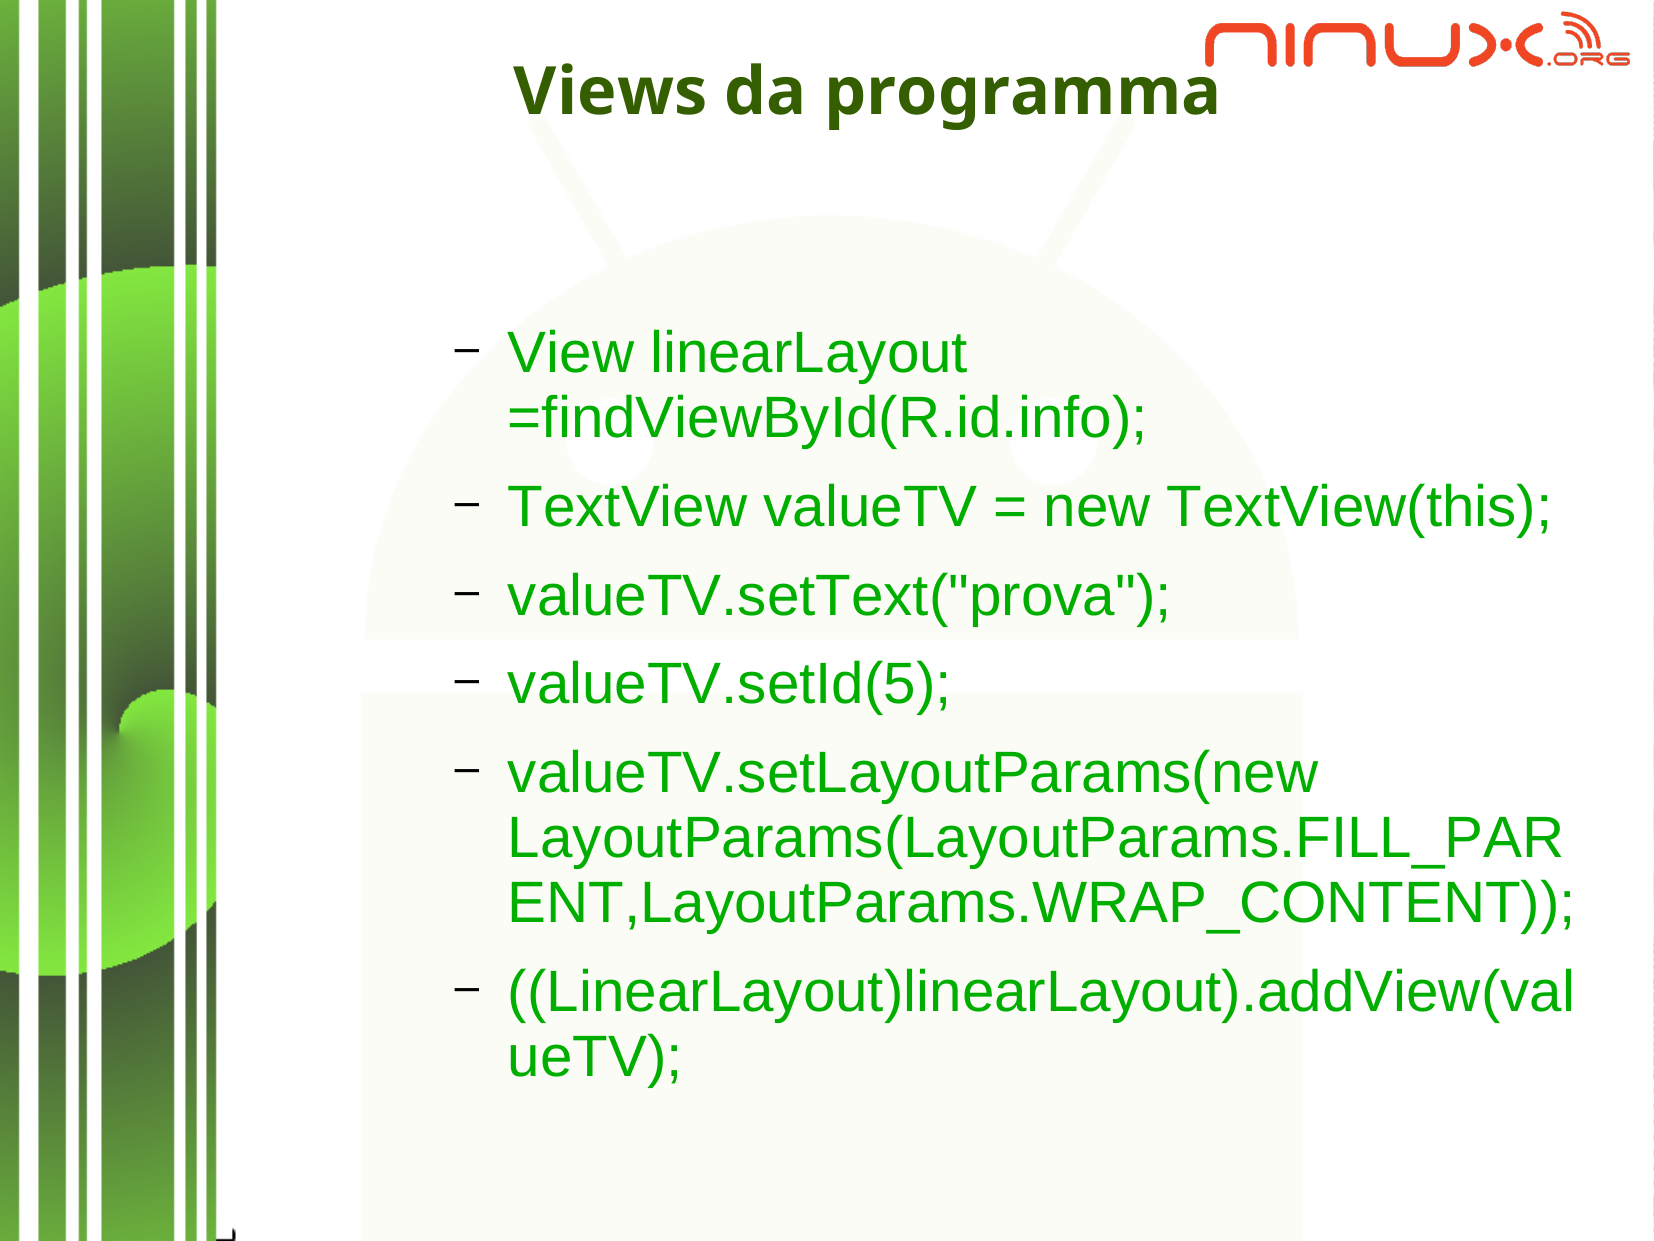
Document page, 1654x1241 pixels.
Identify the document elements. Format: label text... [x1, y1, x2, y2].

title Views da programma [236, 50, 1501, 128]
picture [0, 0, 1654, 1241]
list View linearLayout =findViewById(R.id.info); TextView valueTV = new TextView(this); valueTV.setText("prova"); valueTV.setId(5); valueTV.setLayoutParams(new LayoutParams(LayoutParams.FILL_PARENT,LayoutParams.WRAP_CONTENT)); ((LinearLayout)linearLayout).addView(valueTV); [224, 231, 1598, 1086]
